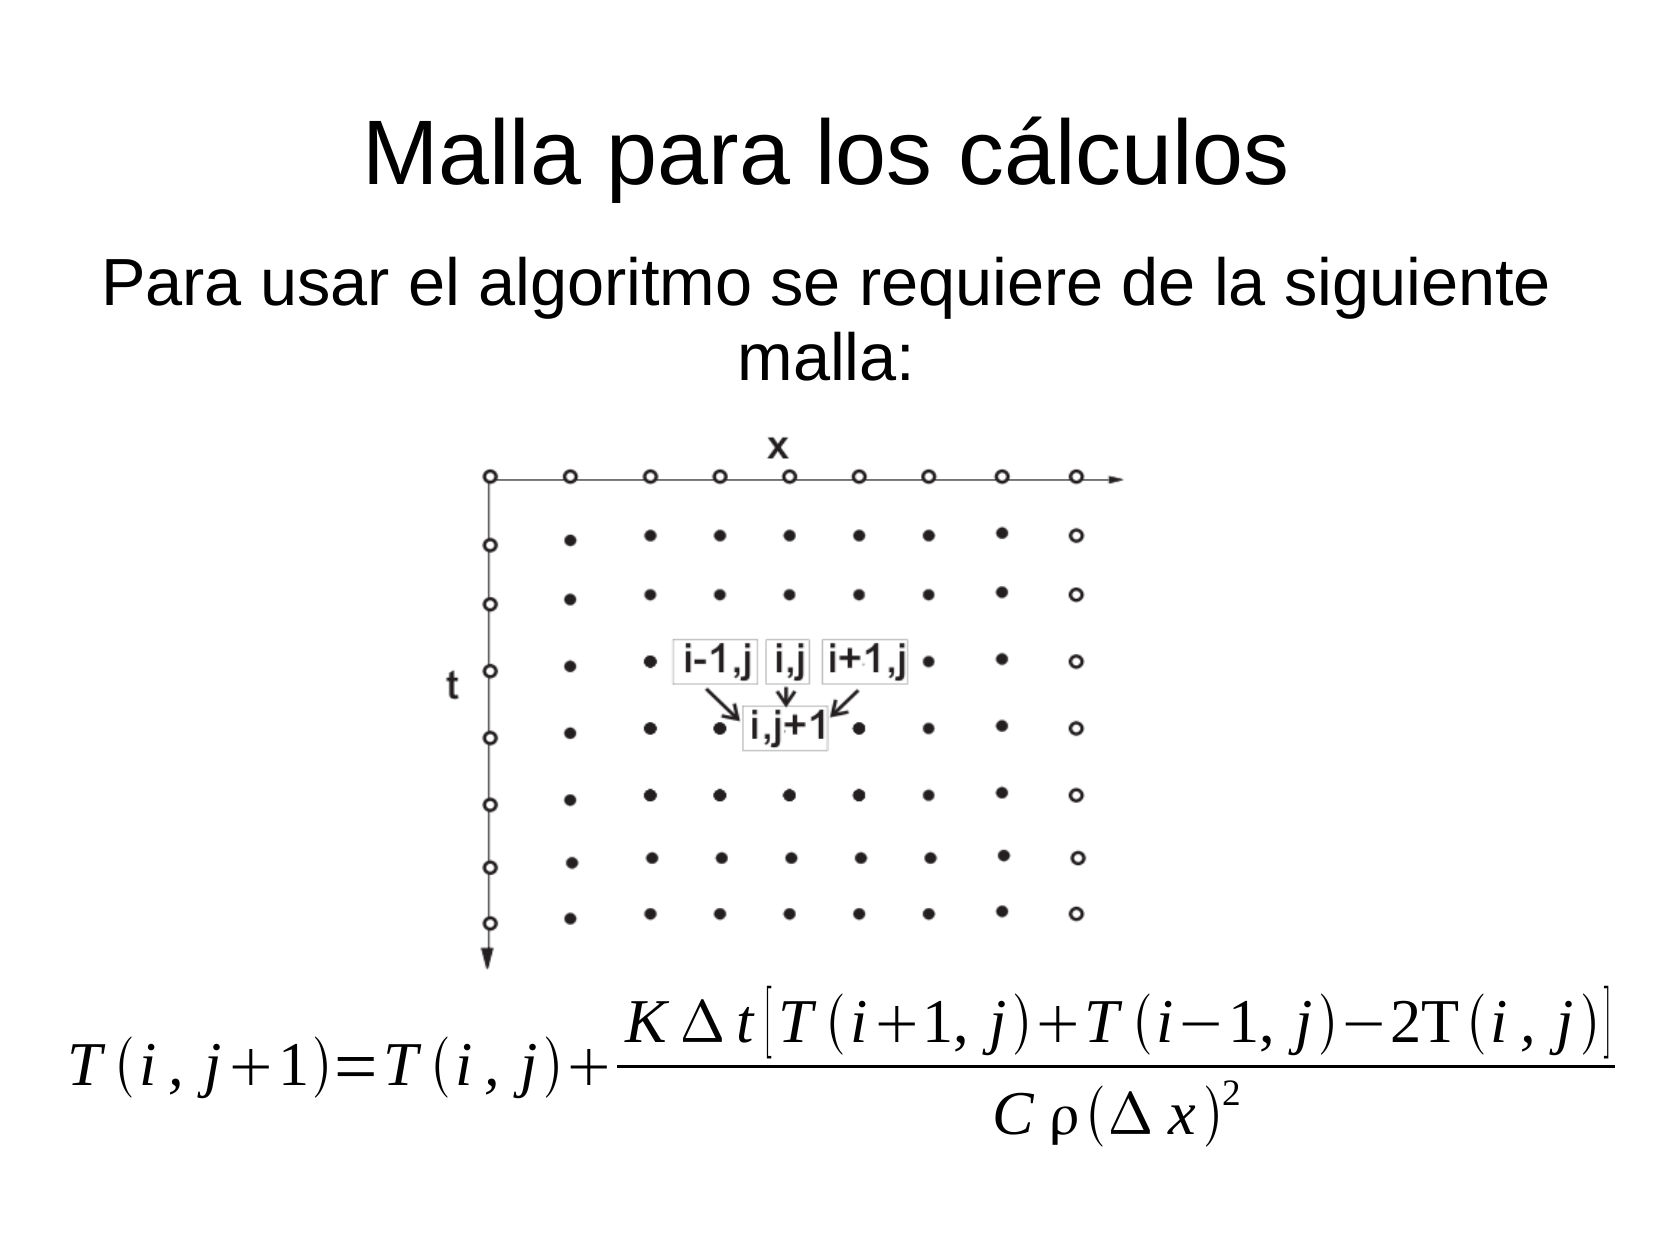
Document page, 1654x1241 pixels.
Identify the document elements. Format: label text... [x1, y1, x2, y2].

subtitle Para usar el algoritmo se requiere de la siguiente malla: [82, 232, 1571, 408]
picture [413, 417, 1134, 975]
title Malla para los cálculos [82, 56, 1571, 232]
chart [61, 983, 1625, 1152]
